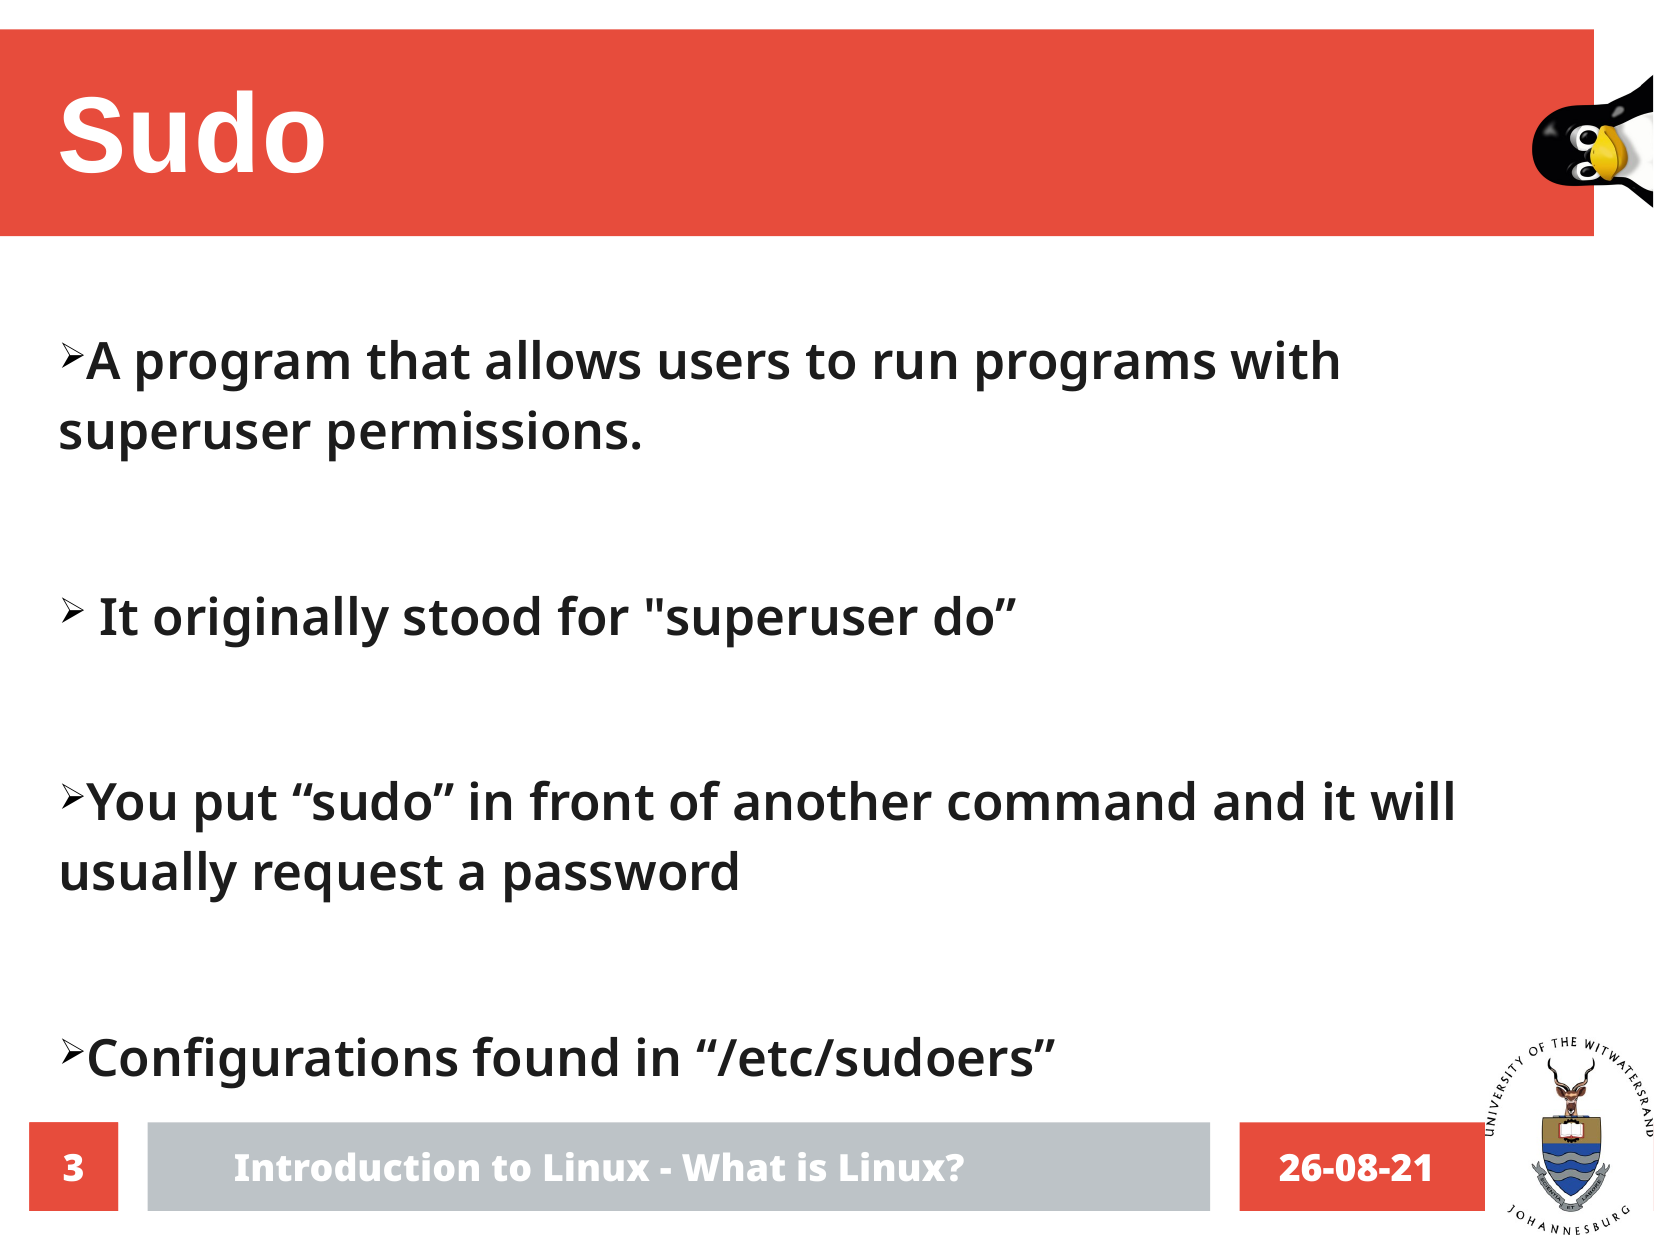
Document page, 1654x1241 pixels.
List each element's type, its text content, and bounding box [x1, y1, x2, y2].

list A program that allows users to run programs with superuser permissions. It originally stood for "superuser do” You put “sudo” in front of another command and it will usually request a password Configurations found in “/etc/sudoers” [58, 324, 1565, 1093]
picture [1485, 1037, 1654, 1235]
picture [1515, 24, 1654, 276]
title Sudo [58, 59, 1594, 207]
